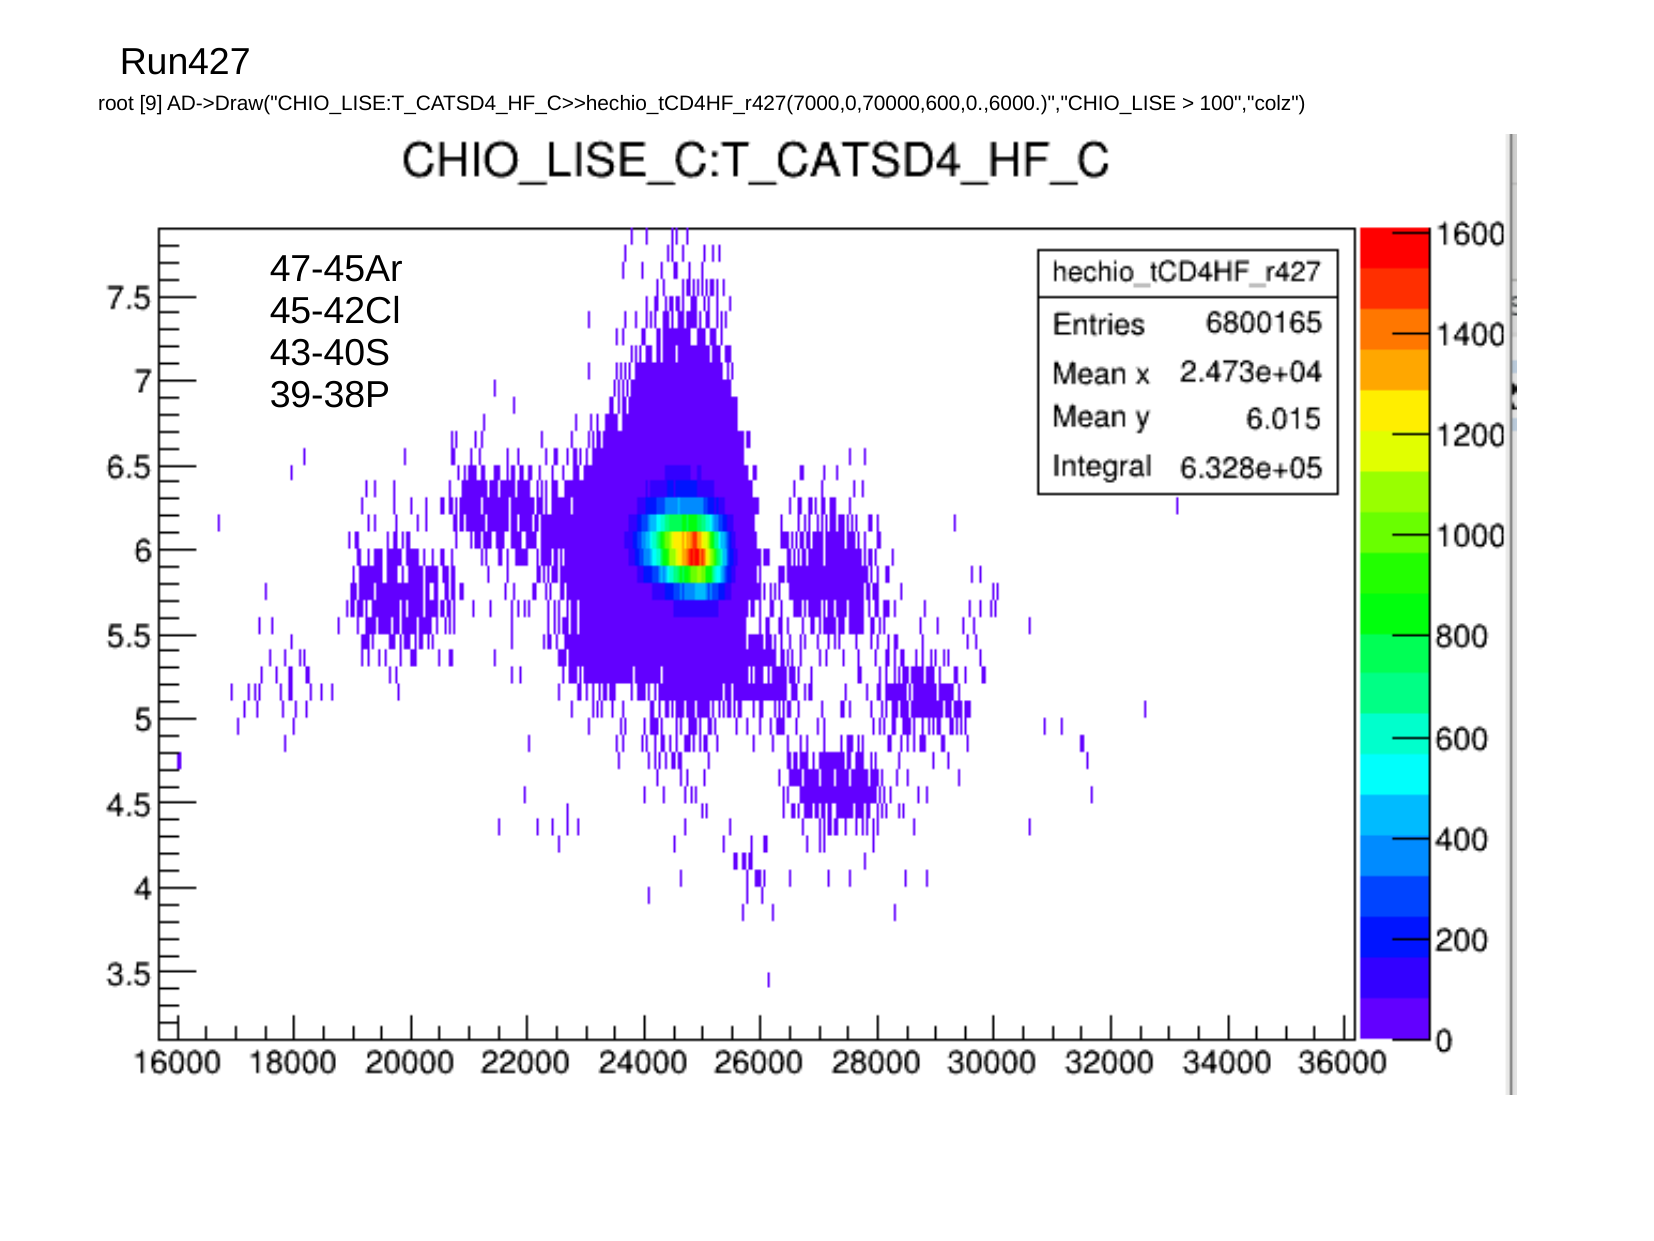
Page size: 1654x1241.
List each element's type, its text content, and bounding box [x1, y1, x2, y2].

text_box root [9] AD->Draw("CHIO_LISE:T_CATSD4_HF_C>>hechio_tCD4HF_r427(7000,0,70000,600,0.,6000.)","CHIO_LISE > 100","colz") [83, 84, 1654, 226]
picture [60, 134, 1517, 1096]
text_box Run427 [105, 33, 1036, 84]
text_box 47-45Ar 45-42Cl 43-40S 39-38P [255, 240, 418, 423]
